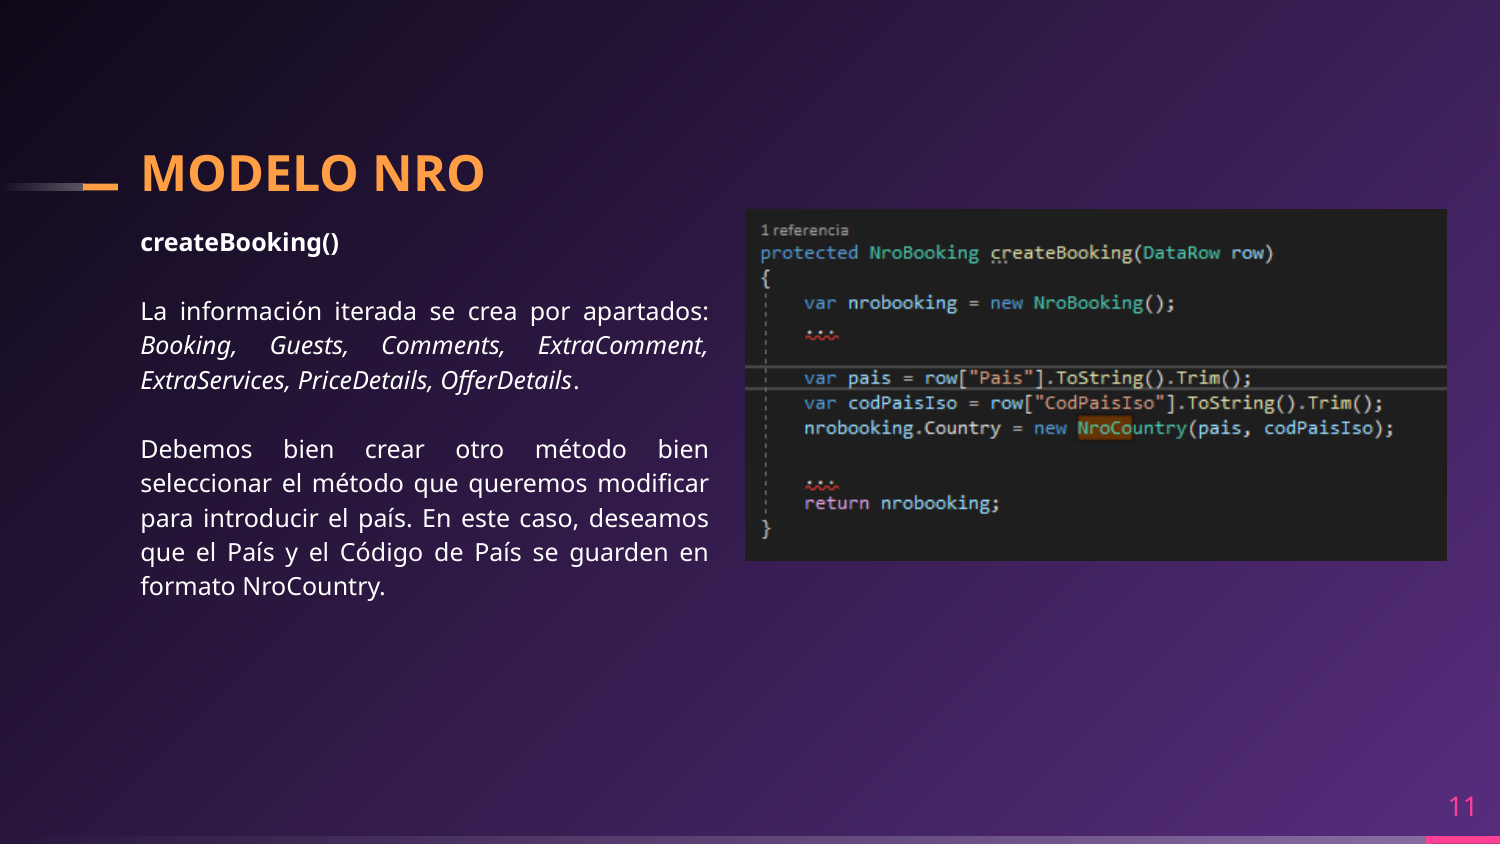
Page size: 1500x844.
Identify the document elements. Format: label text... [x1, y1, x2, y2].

title MODELO NRO [140, 137, 1011, 202]
list createBooking() La información iterada se crea por apartados: Booking, Guests, Comments, ExtraComment, ExtraServices, PriceDetails, OfferDetails. Debemos bien crear otro método bien seleccionar el método que queremos modificar para introducir el país. En este caso, deseamos que el País y el Código de País se guarden en formato NroCountry. [140, 222, 710, 566]
slide_number <número> [1426, 779, 1500, 836]
picture [745, 209, 1447, 561]
